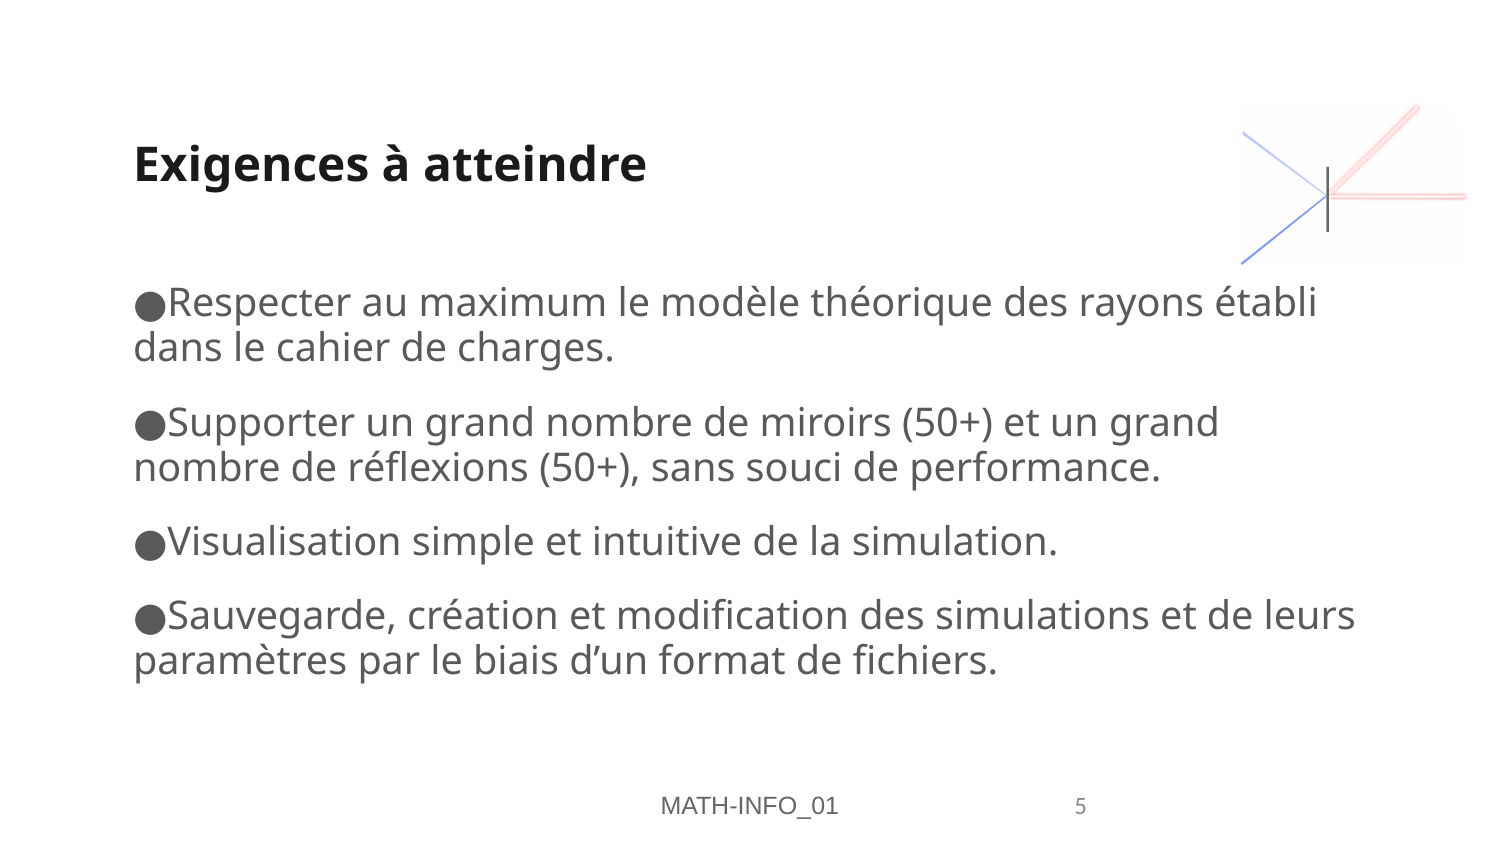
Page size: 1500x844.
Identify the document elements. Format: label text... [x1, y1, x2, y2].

title Exigences à atteindre [118, 118, 1240, 207]
picture [1240, 100, 1469, 266]
text_box [1059, 782, 1397, 828]
text_box MATH-INFO_01 [645, 784, 857, 828]
list Respecter au maximum le modèle théorique des rayons établi dans le cahier de charges. Supporter un grand nombre de miroirs (50+) et un grand nombre de réflexions (50+), sans souci de performance. Visualisation simple et intuitive de la simulation. Sauvegarde, création et modification des simulations et de leurs paramètres par le biais d’un format de fichiers. [118, 265, 1380, 709]
